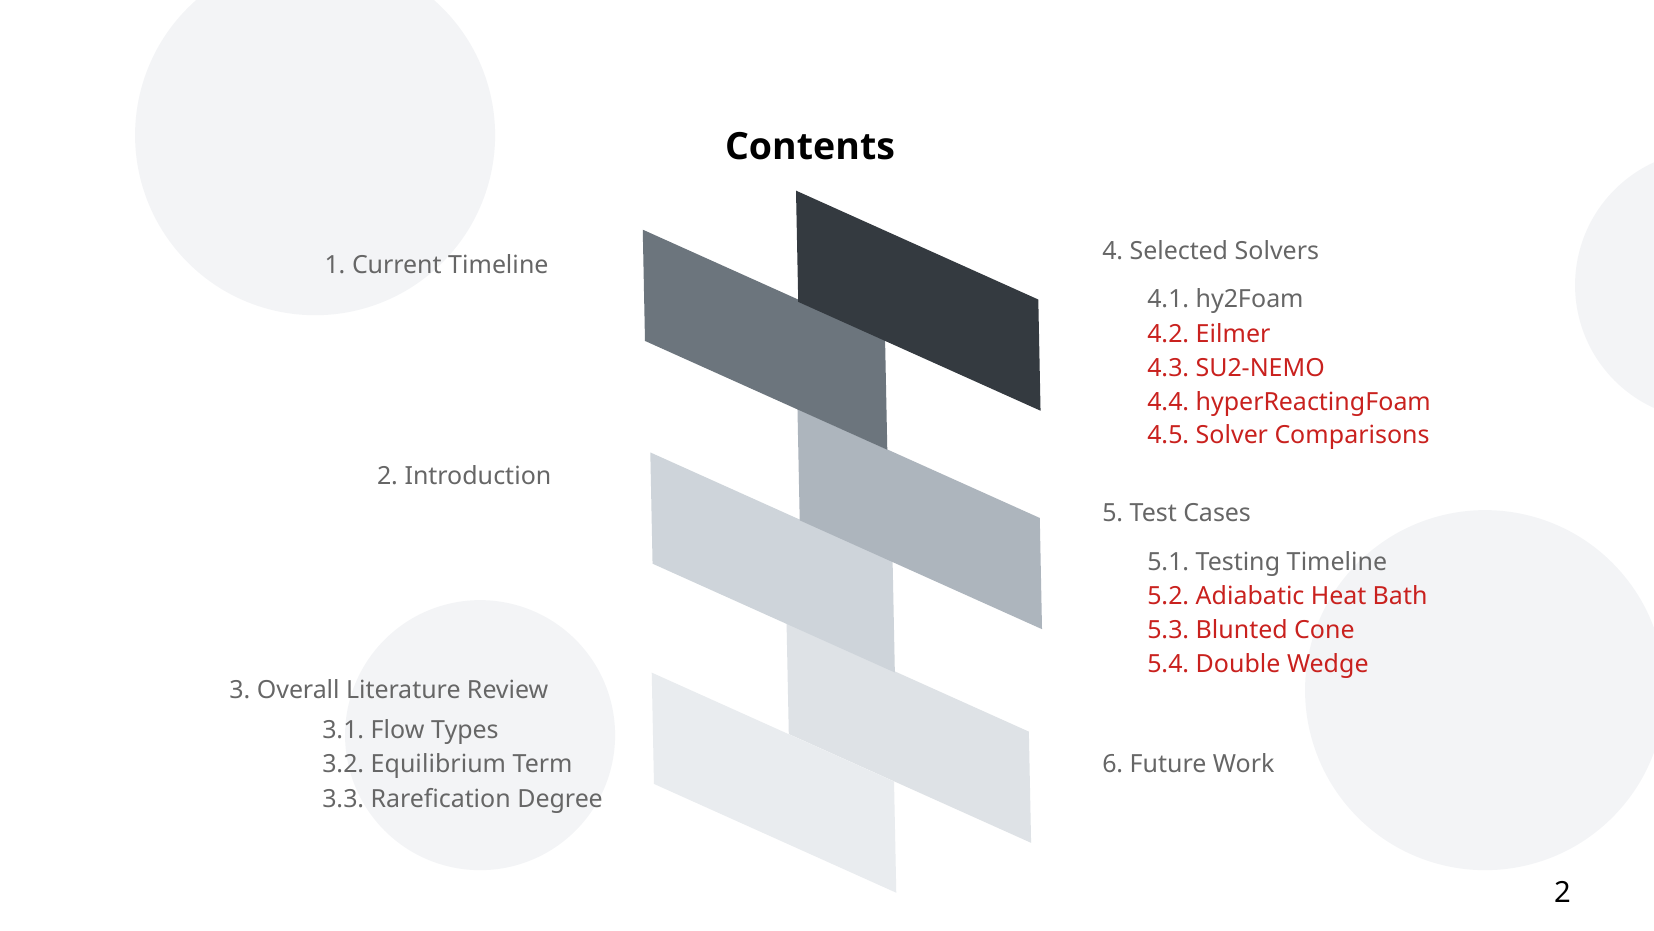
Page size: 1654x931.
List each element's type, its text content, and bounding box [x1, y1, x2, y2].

text_box 4.1. hy2Foam 4.2. Eilmer 4.3. SU2-NEMO 4.4. hyperReactingFoam 4.5. Solver Comparisons [1057, 273, 1613, 459]
text_box 5. Test Cases [1087, 487, 1643, 537]
text_box 2. Introduction [18, 450, 574, 505]
text_box 4. Selected Solvers [1087, 225, 1643, 274]
text_box Contents [645, 112, 976, 179]
text_box 5.1. Testing Timeline 5.2. Adiabatic Heat Bath 5.3. Blunted Cone 5.4. Double Wedge [1057, 536, 1613, 762]
text_box 3. Overall Literature Review [15, 664, 571, 788]
text_box 6. Future Work [1087, 738, 1643, 788]
text_box 1. Current Timeline [15, 238, 571, 288]
text_box 3.1. Flow Types 3.2. Equilibrium Term 3.3. Rarefication Degree [232, 704, 788, 931]
